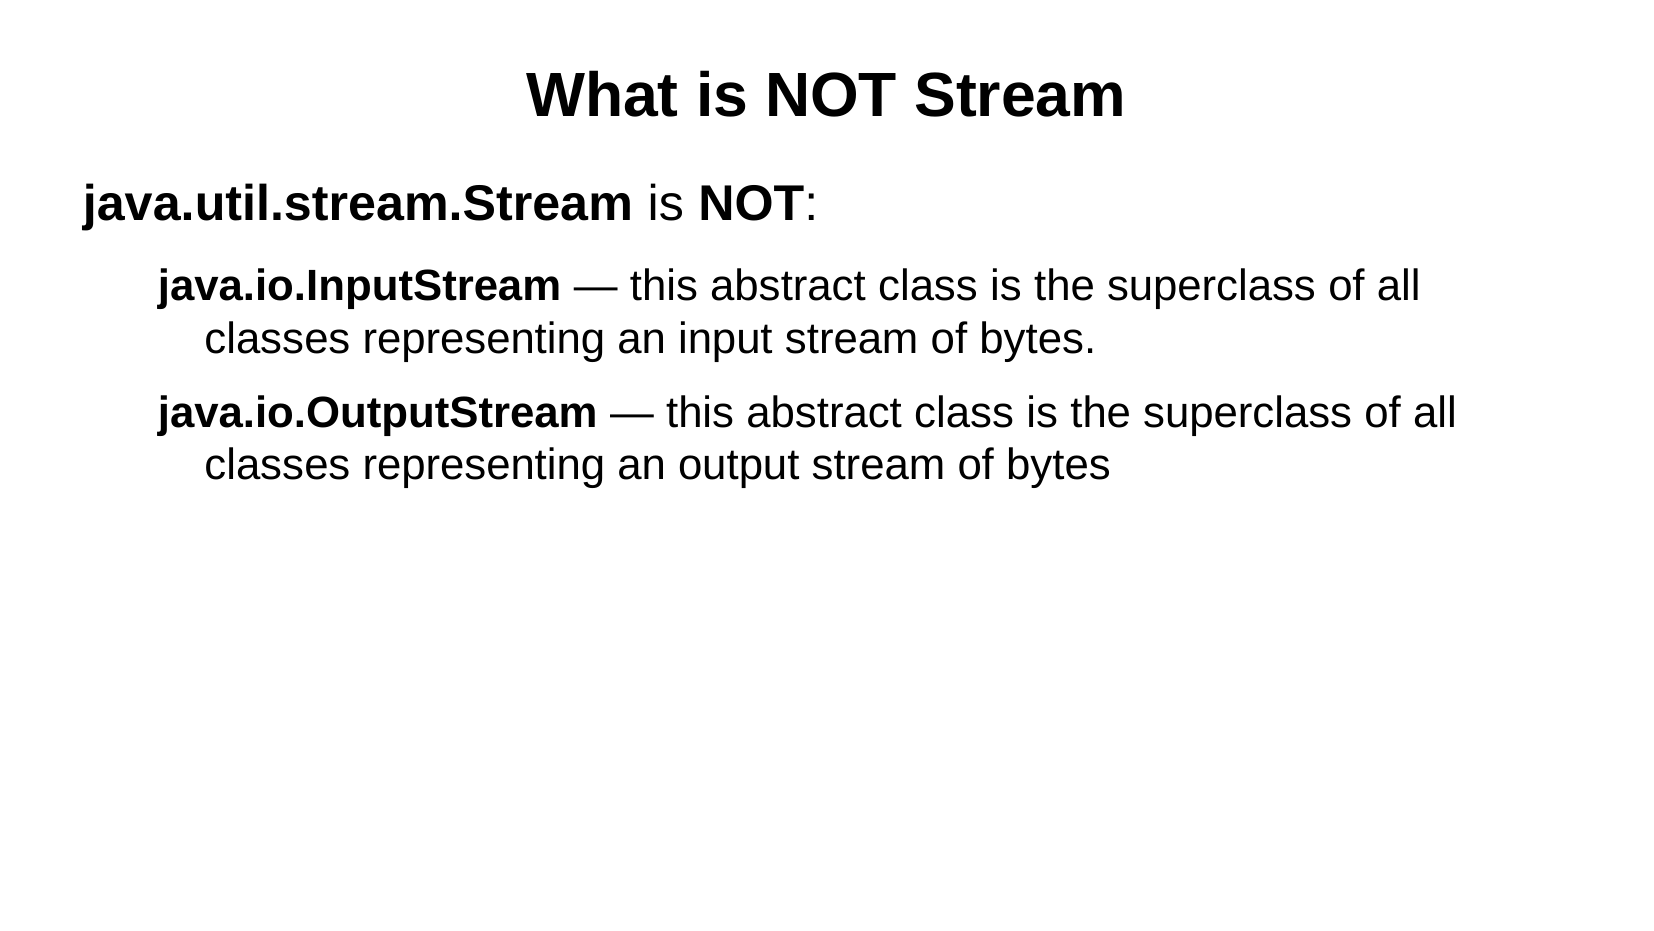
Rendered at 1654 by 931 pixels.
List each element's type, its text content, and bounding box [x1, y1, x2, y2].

title What is NOT Stream [82, 36, 1571, 146]
list java.util.stream.Stream is NOT: java.io.InputStream — this abstract class is the superclass of all classes representing an input stream of bytes. java.io.OutputStream — this abstract class is the superclass of all classes representing an output stream of bytes [82, 168, 1538, 889]
